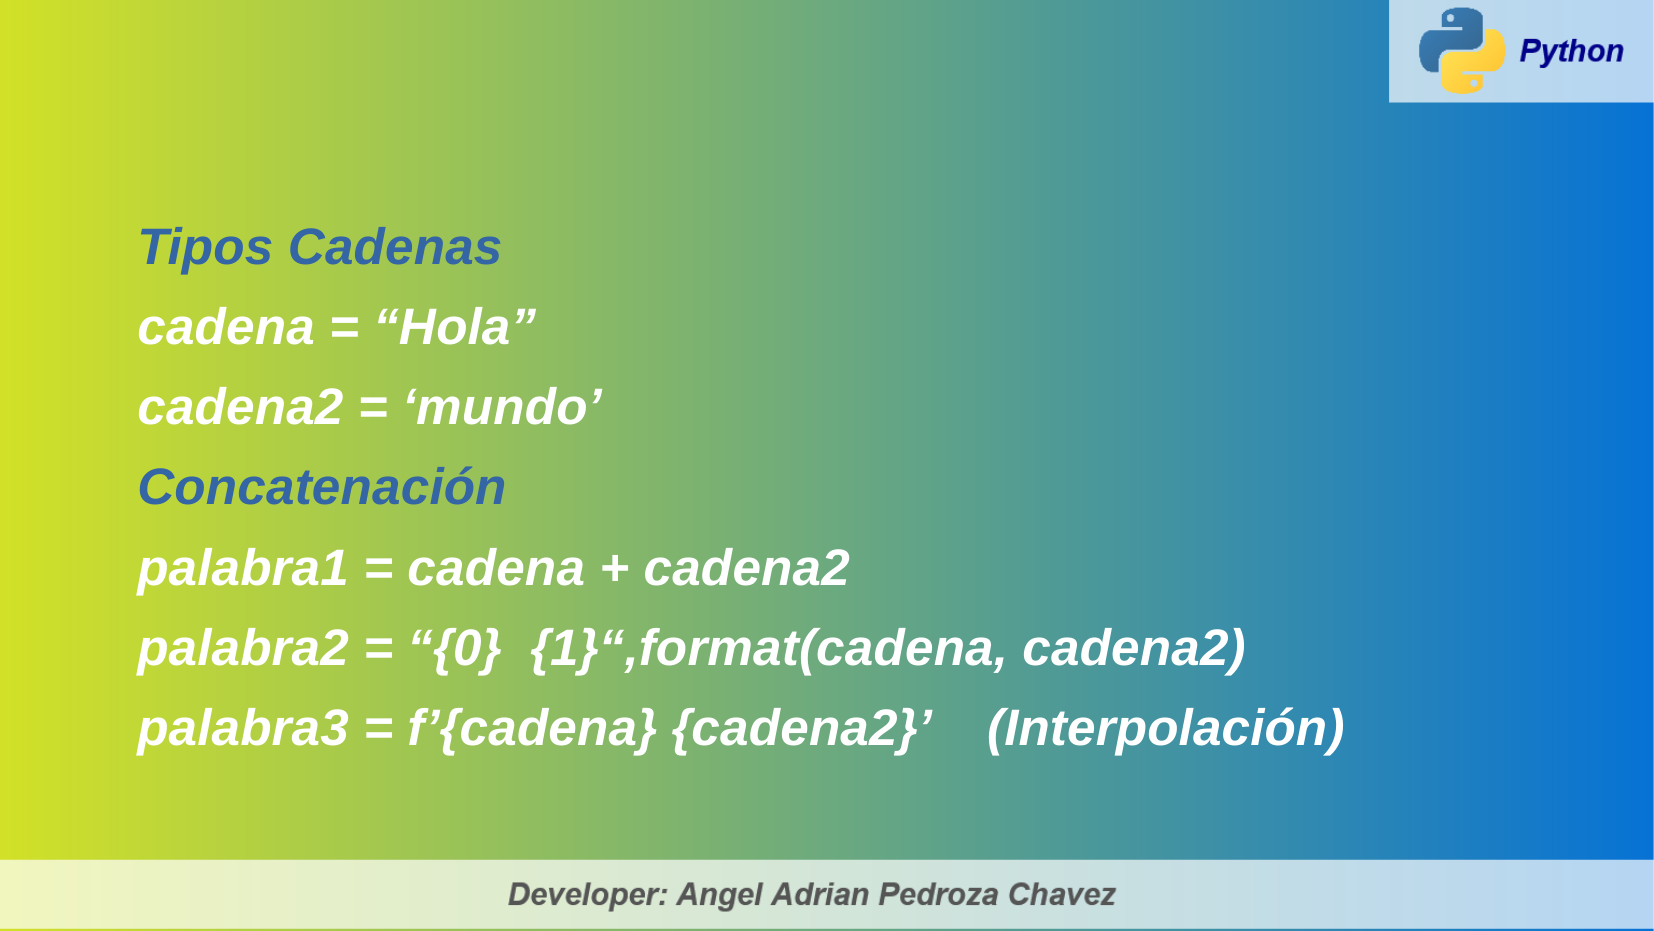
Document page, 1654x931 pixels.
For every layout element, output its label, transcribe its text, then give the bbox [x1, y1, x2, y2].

list Tipos Cadenas cadena = “Hola” cadena2 = ‘mundo’ Concatenación palabra1 = cadena + cadena2 palabra2 = “{0} {1}“,format(cadena, cadena2) palabra3 = f’{cadena} {cadena2}’ (Interpolación) [82, 217, 1571, 758]
picture [0, 0, 1654, 931]
